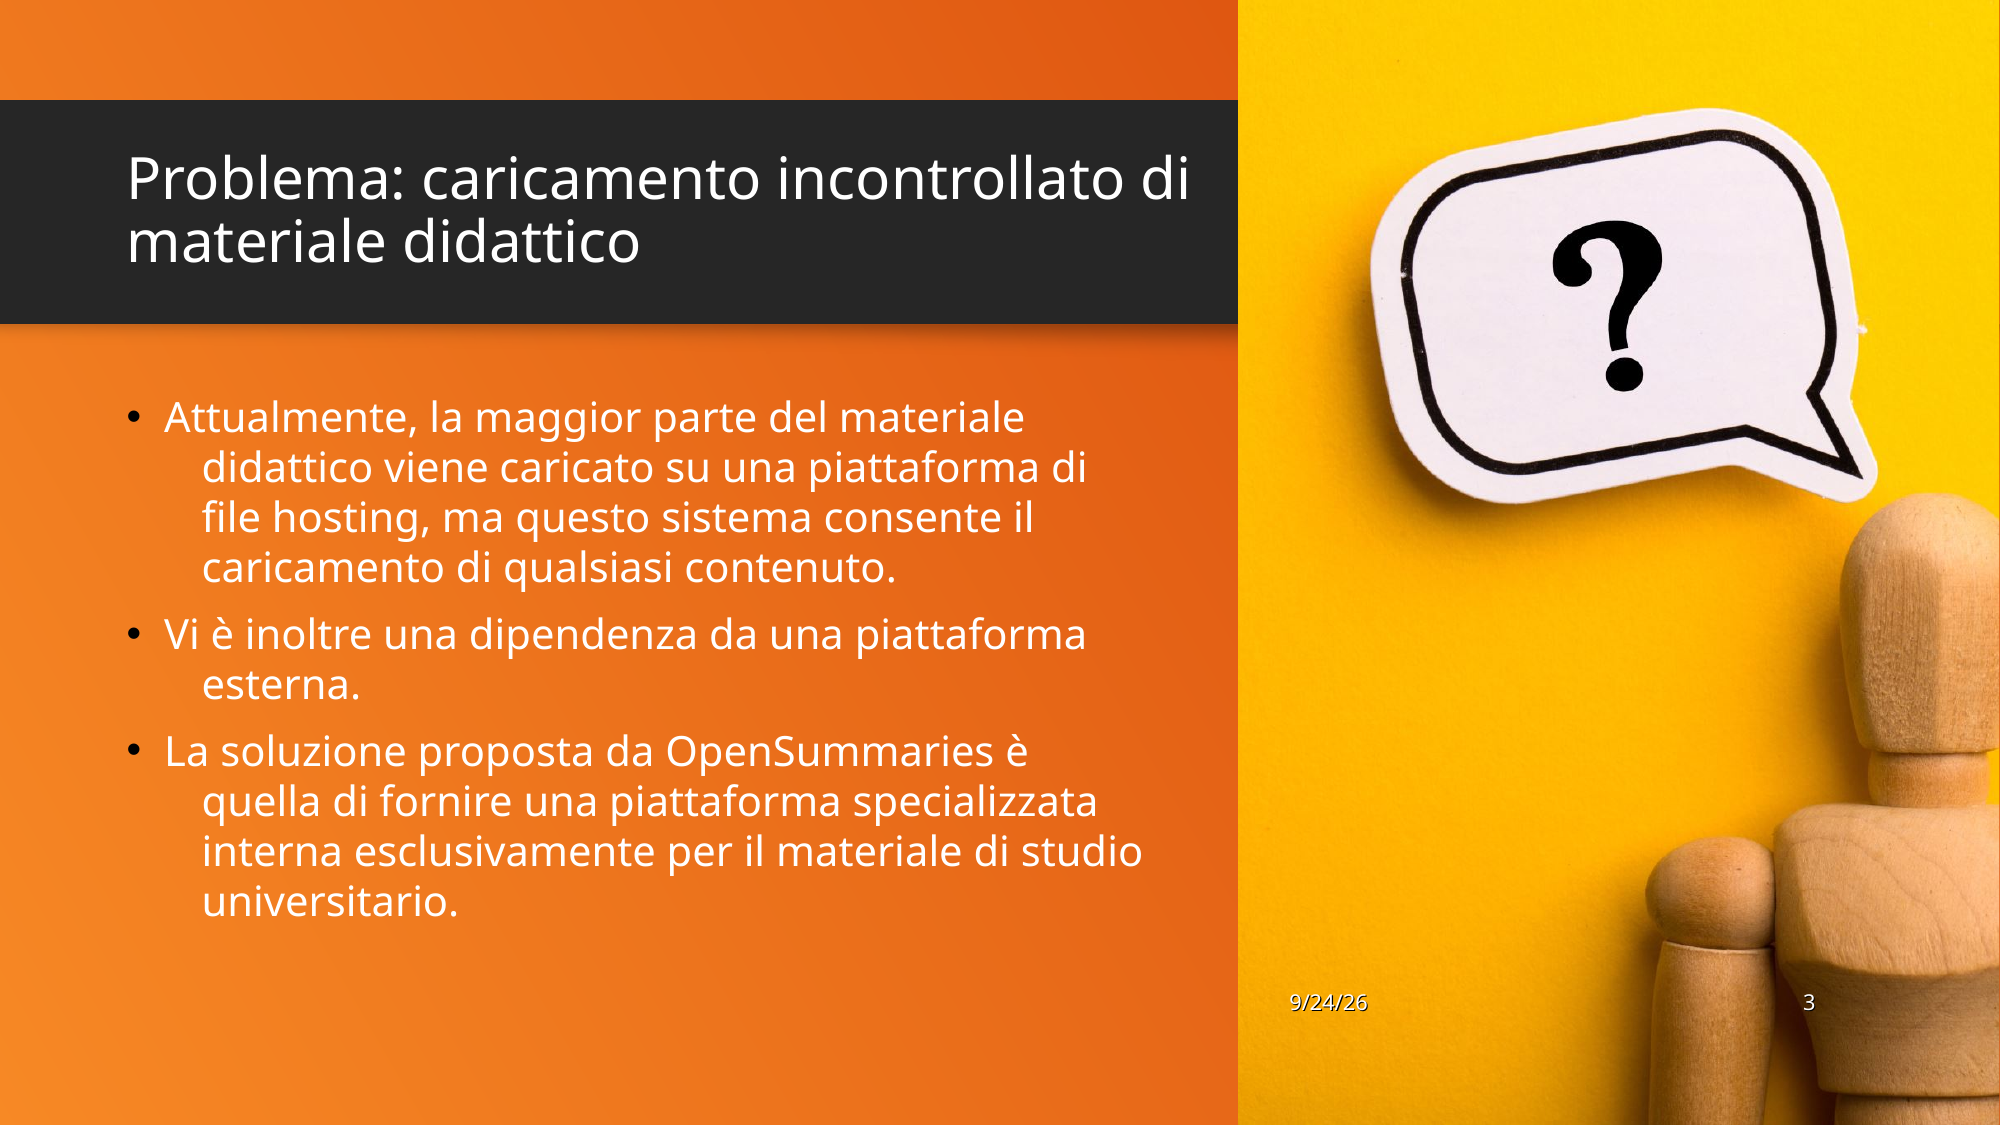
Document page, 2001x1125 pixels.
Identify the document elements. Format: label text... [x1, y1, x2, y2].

slide_number 06/11/2023 [1274, 973, 1689, 1034]
list Attualmente, la maggior parte del materiale didattico viene caricato su una piattaforma di file hosting, ma questo sistema consente il caricamento di qualsiasi contenuto. Vi è inoltre una dipendenza da una piattaforma esterna. La soluzione proposta da OpenSummaries è quella di fornire una piattaforma specializzata interna esclusivamente per il materiale di studio universitario. [111, 383, 1166, 974]
title Problema: caricamento incontrollato di materiale didattico [111, 123, 1275, 301]
picture [1238, 0, 2000, 1125]
slide_number 3 [1788, 973, 1939, 1034]
